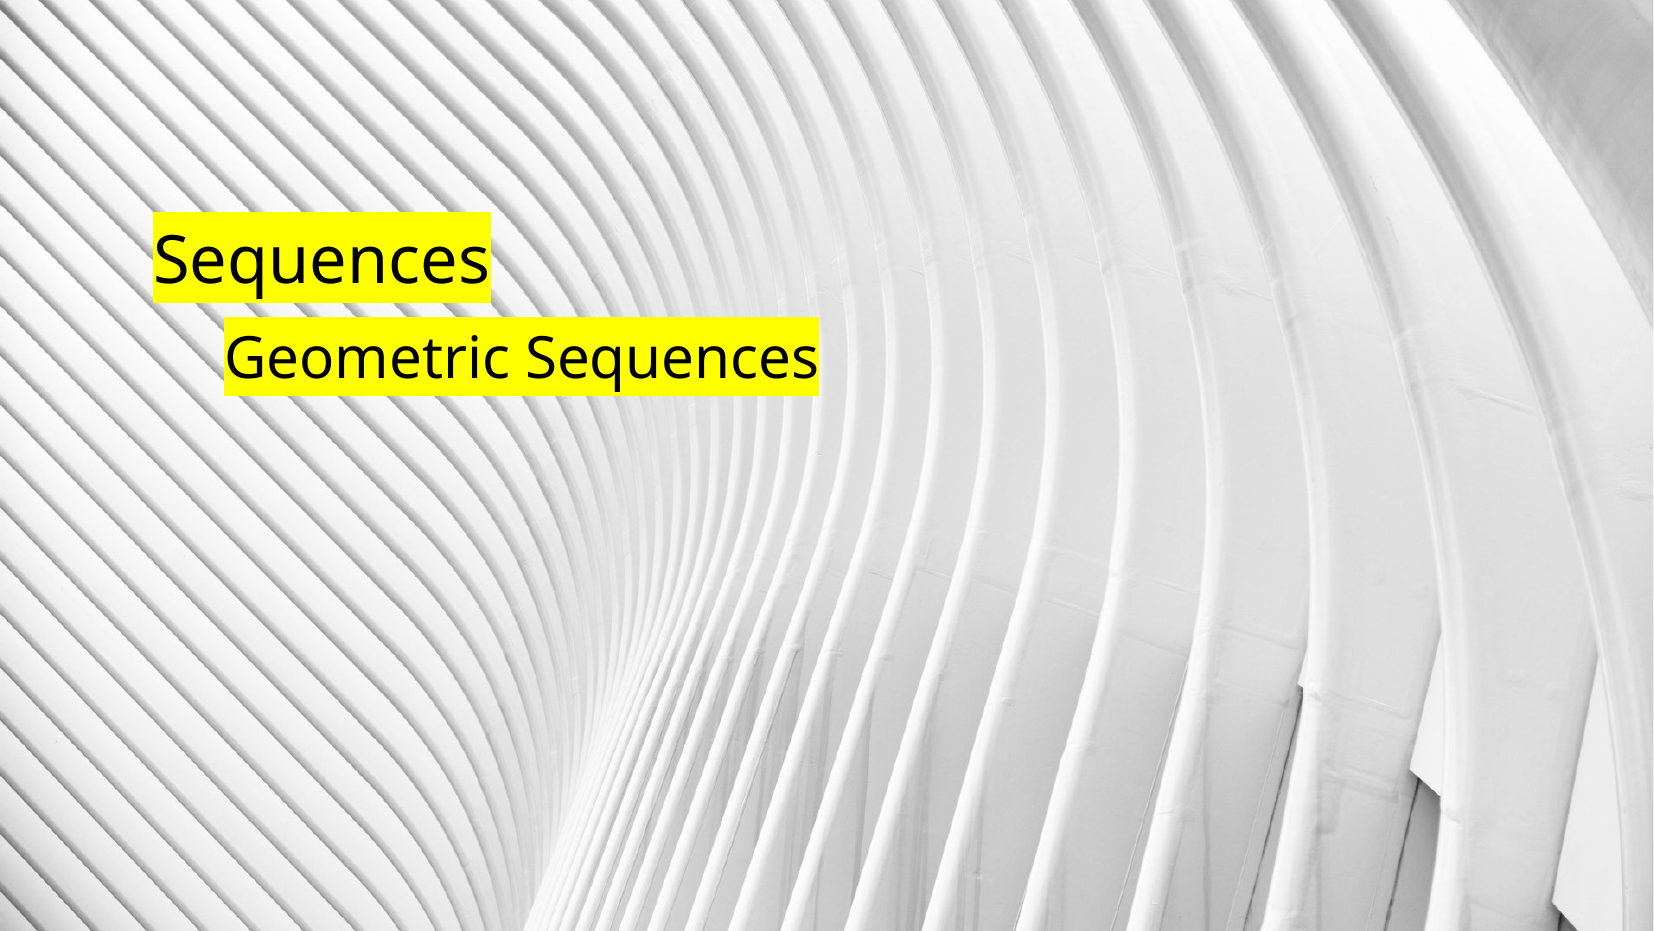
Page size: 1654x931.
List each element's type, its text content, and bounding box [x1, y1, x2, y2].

picture [0, 0, 1654, 931]
list Sequences Geometric Sequences [82, 217, 1571, 839]
